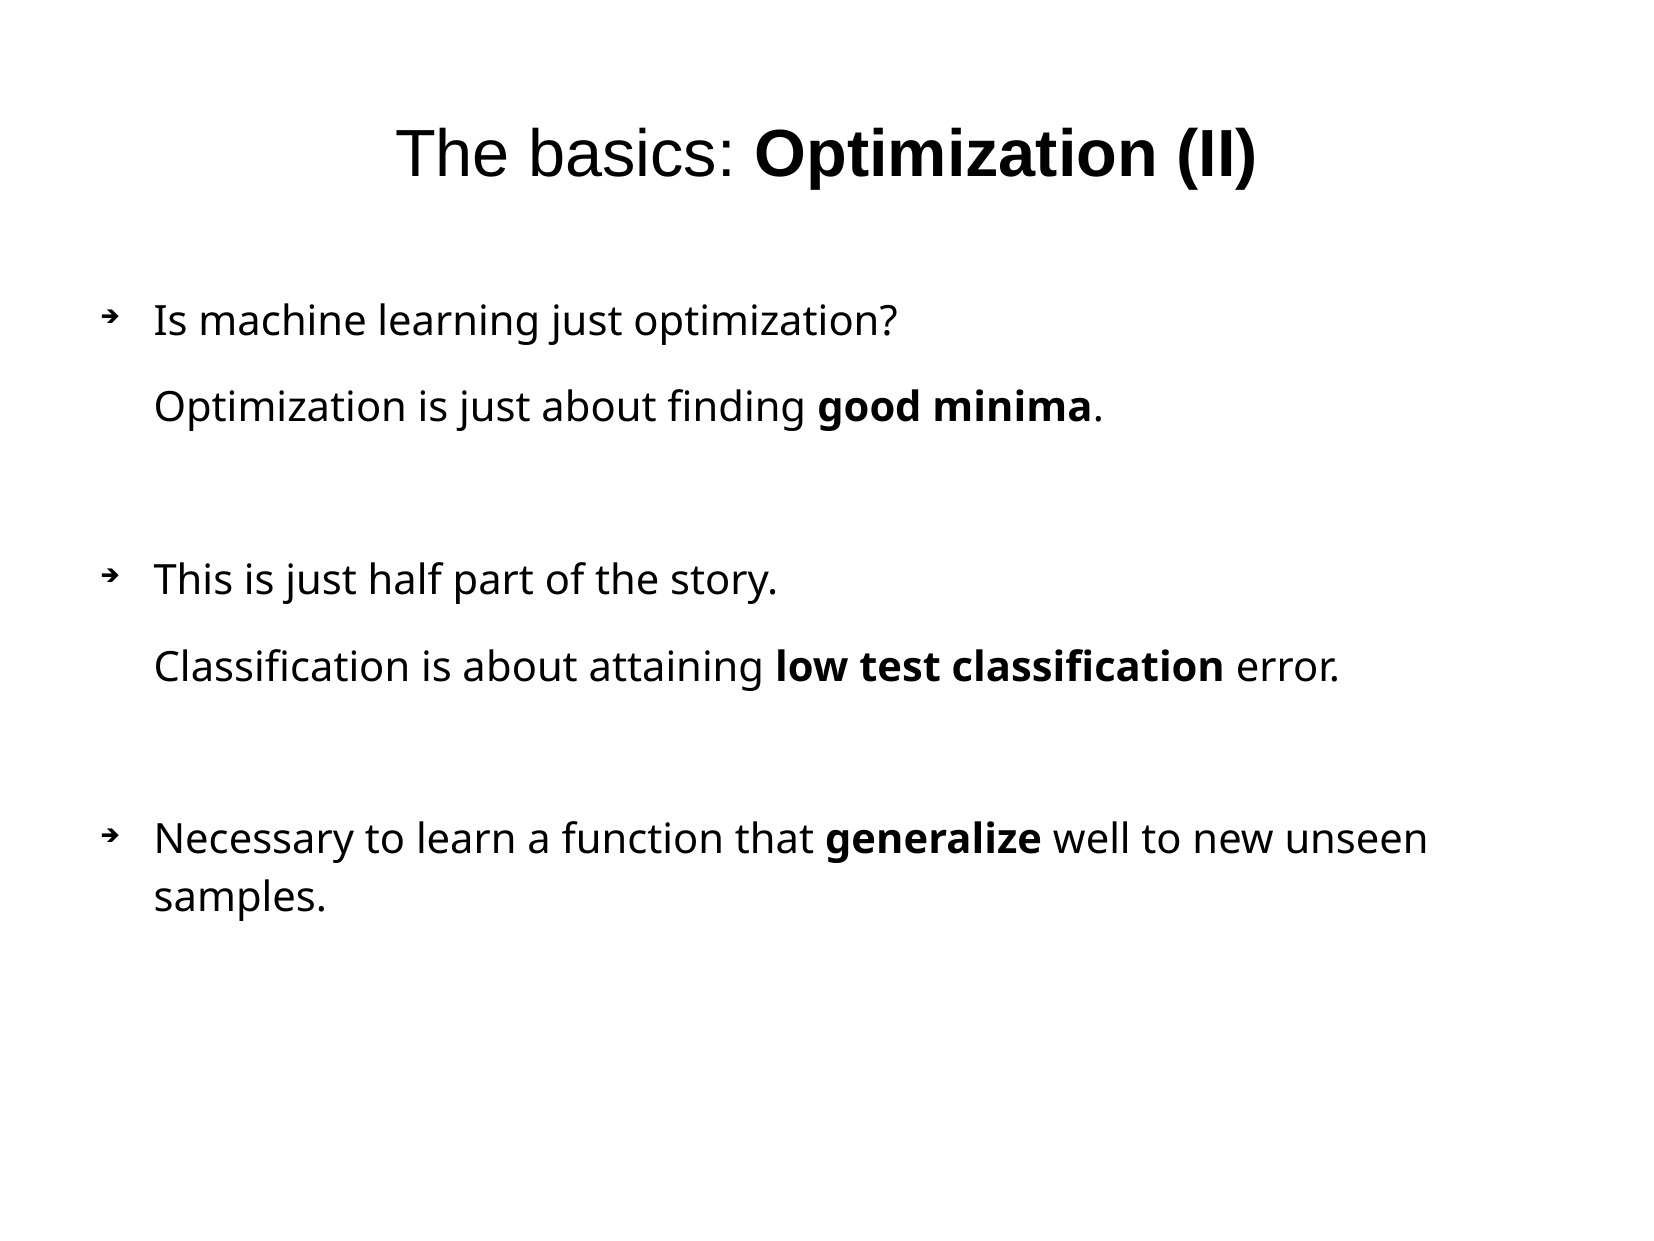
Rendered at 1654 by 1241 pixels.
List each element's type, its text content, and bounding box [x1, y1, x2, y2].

title The basics: Optimization (II) [82, 49, 1571, 257]
list Is machine learning just optimization? Optimization is just about finding good minima. This is just half part of the story. Classification is about attaining low test classification error. Necessary to learn a function that generalize well to new unseen samples. [82, 290, 1571, 1010]
